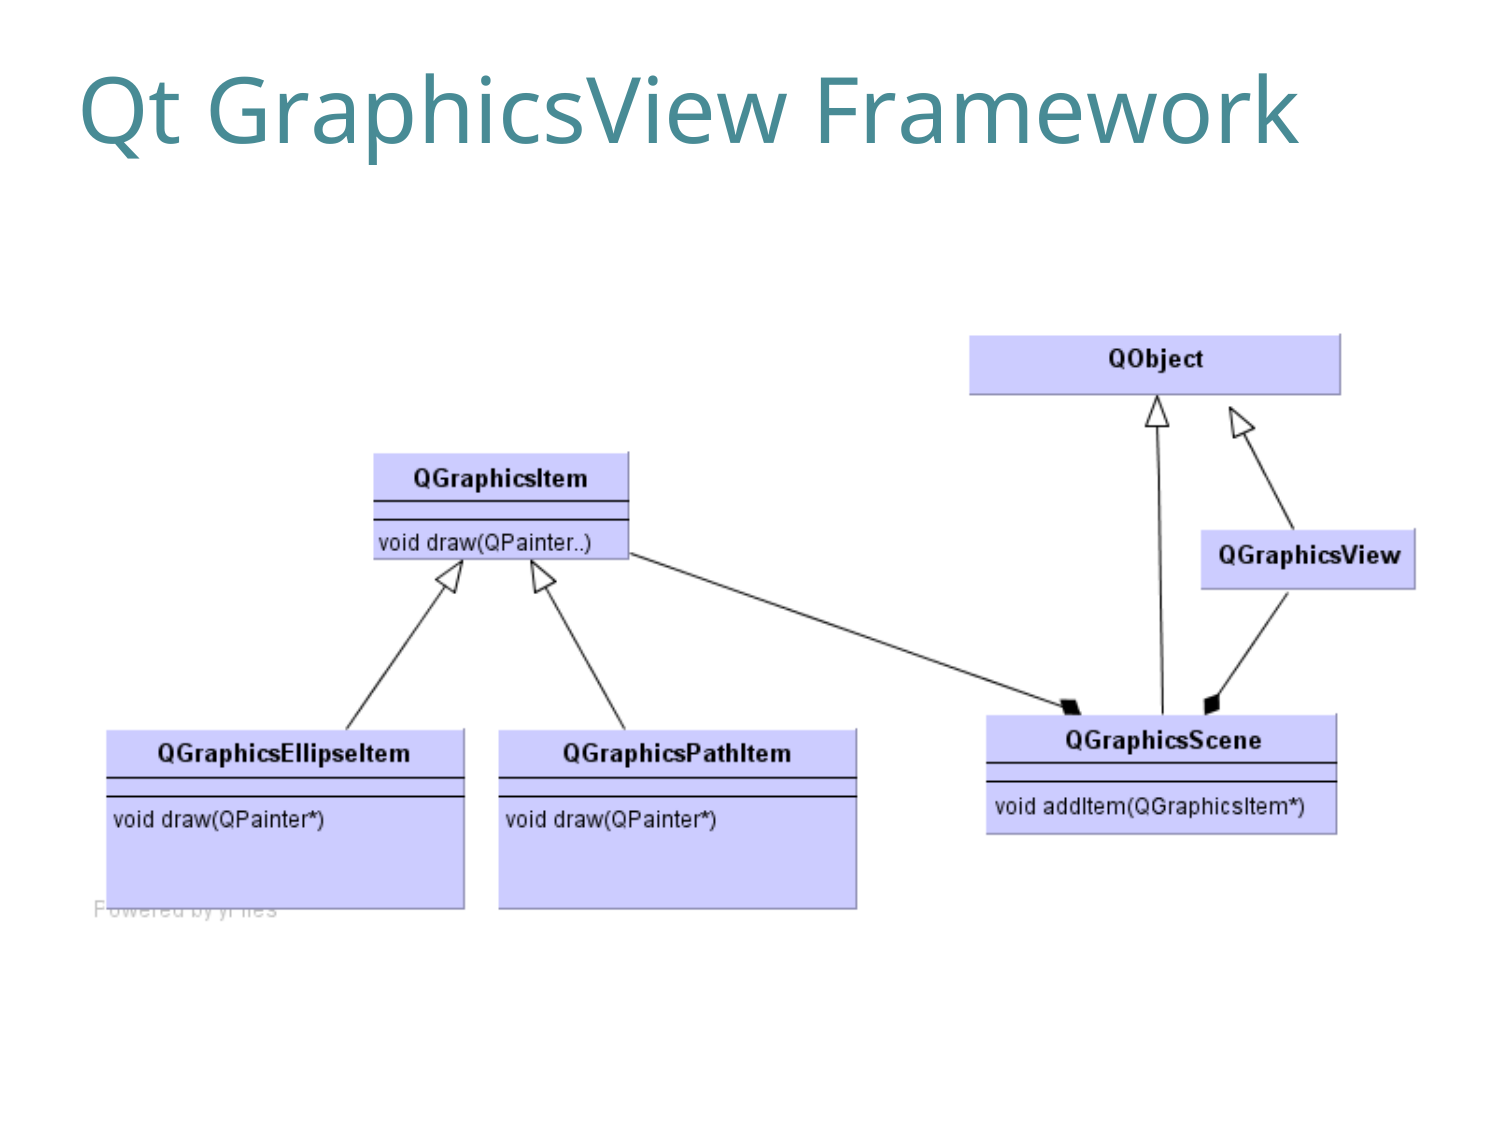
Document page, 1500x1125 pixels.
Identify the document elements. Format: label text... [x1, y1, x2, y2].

title Qt GraphicsView Framework [62, 37, 1393, 225]
picture [75, 306, 1448, 941]
